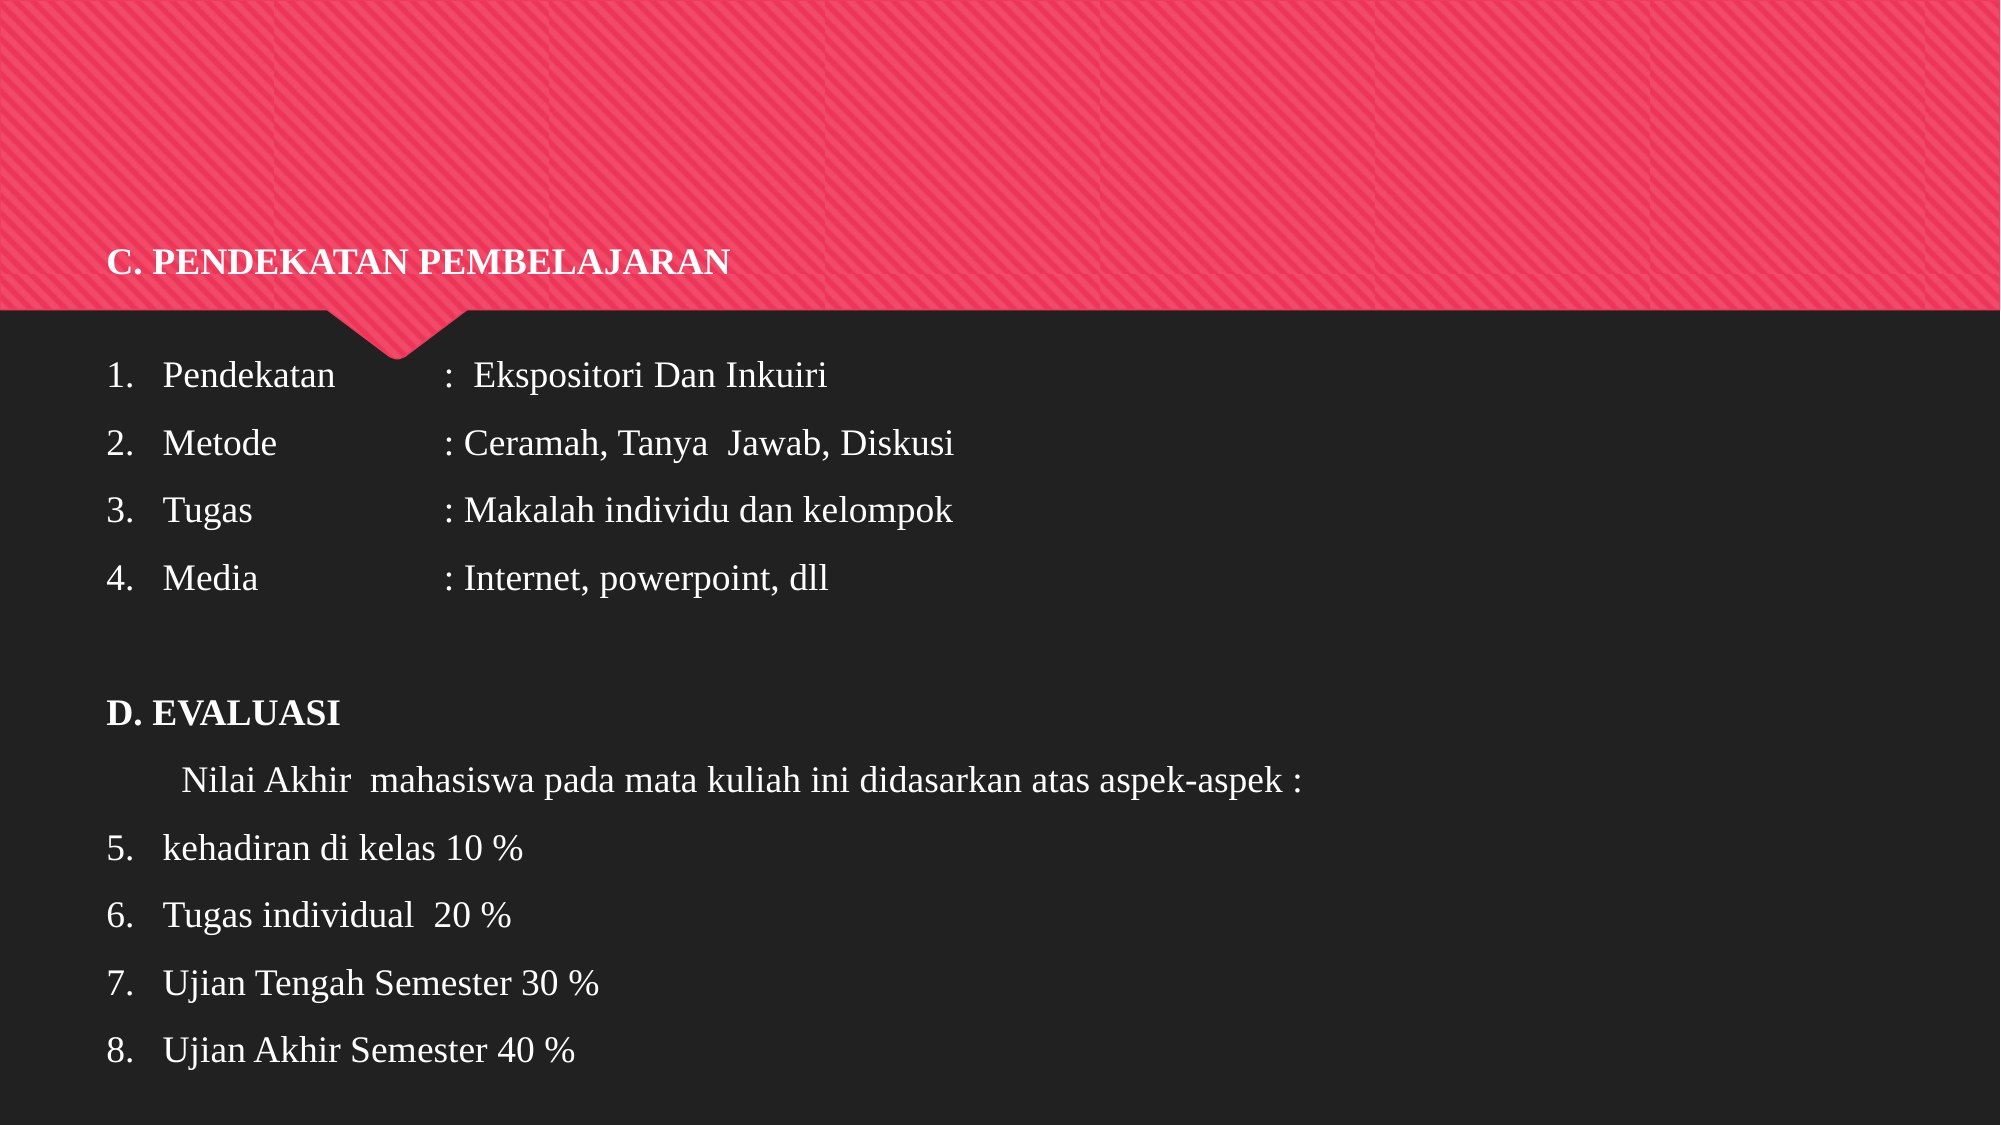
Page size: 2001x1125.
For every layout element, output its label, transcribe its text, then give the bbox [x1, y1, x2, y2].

text_box C. PENDEKATAN PEMBELAJARAN Pendekatan : Ekspositori Dan Inkuiri Metode : Ceramah, Tanya Jawab, Diskusi Tugas : Makalah individu dan kelompok Media : Internet, powerpoint, dll D. EVALUASI Nilai Akhir mahasiswa pada mata kuliah ini didasarkan atas aspek-aspek : kehadiran di kelas 10 % Tugas individual 20 % Ujian Tengah Semester 30 % Ujian Akhir Semester 40 % [91, 229, 1832, 1079]
